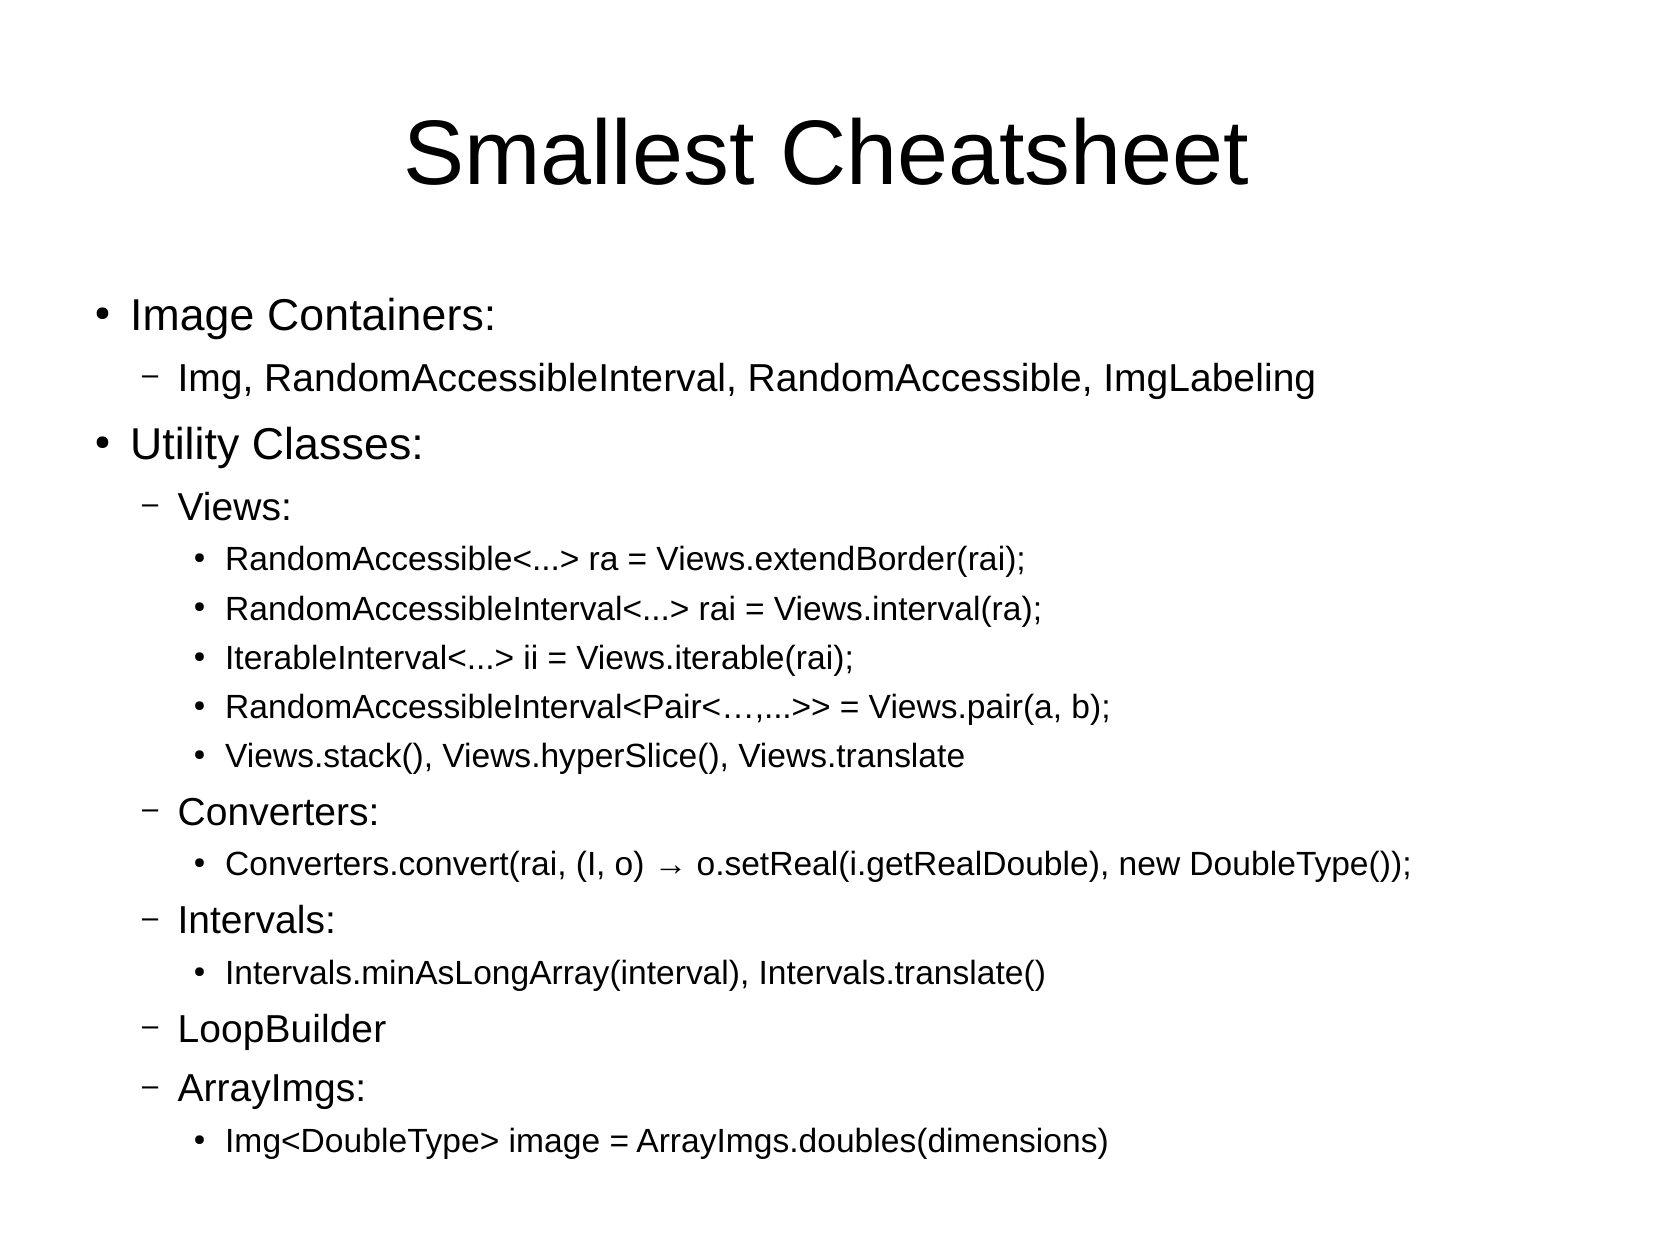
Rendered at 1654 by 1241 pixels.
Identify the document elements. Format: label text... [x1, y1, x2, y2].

list Image Containers: Img, RandomAccessibleInterval, RandomAccessible, ImgLabeling Utility Classes: Views: RandomAccessible<...> ra = Views.extendBorder(rai); RandomAccessibleInterval<...> rai = Views.interval(ra); IterableInterval<...> ii = Views.iterable(rai); RandomAccessibleInterval<Pair<…,...>> = Views.pair(a, b); Views.stack(), Views.hyperSlice(), Views.translate Converters: Converters.convert(rai, (I, o) → o.setReal(i.getRealDouble), new DoubleType()); Intervals: Intervals.minAsLongArray(interval), Intervals.translate() LoopBuilder ArrayImgs: Img<DoubleType> image = ArrayImgs.doubles(dimensions) [82, 290, 1571, 1171]
title Smallest Cheatsheet [82, 49, 1571, 257]
